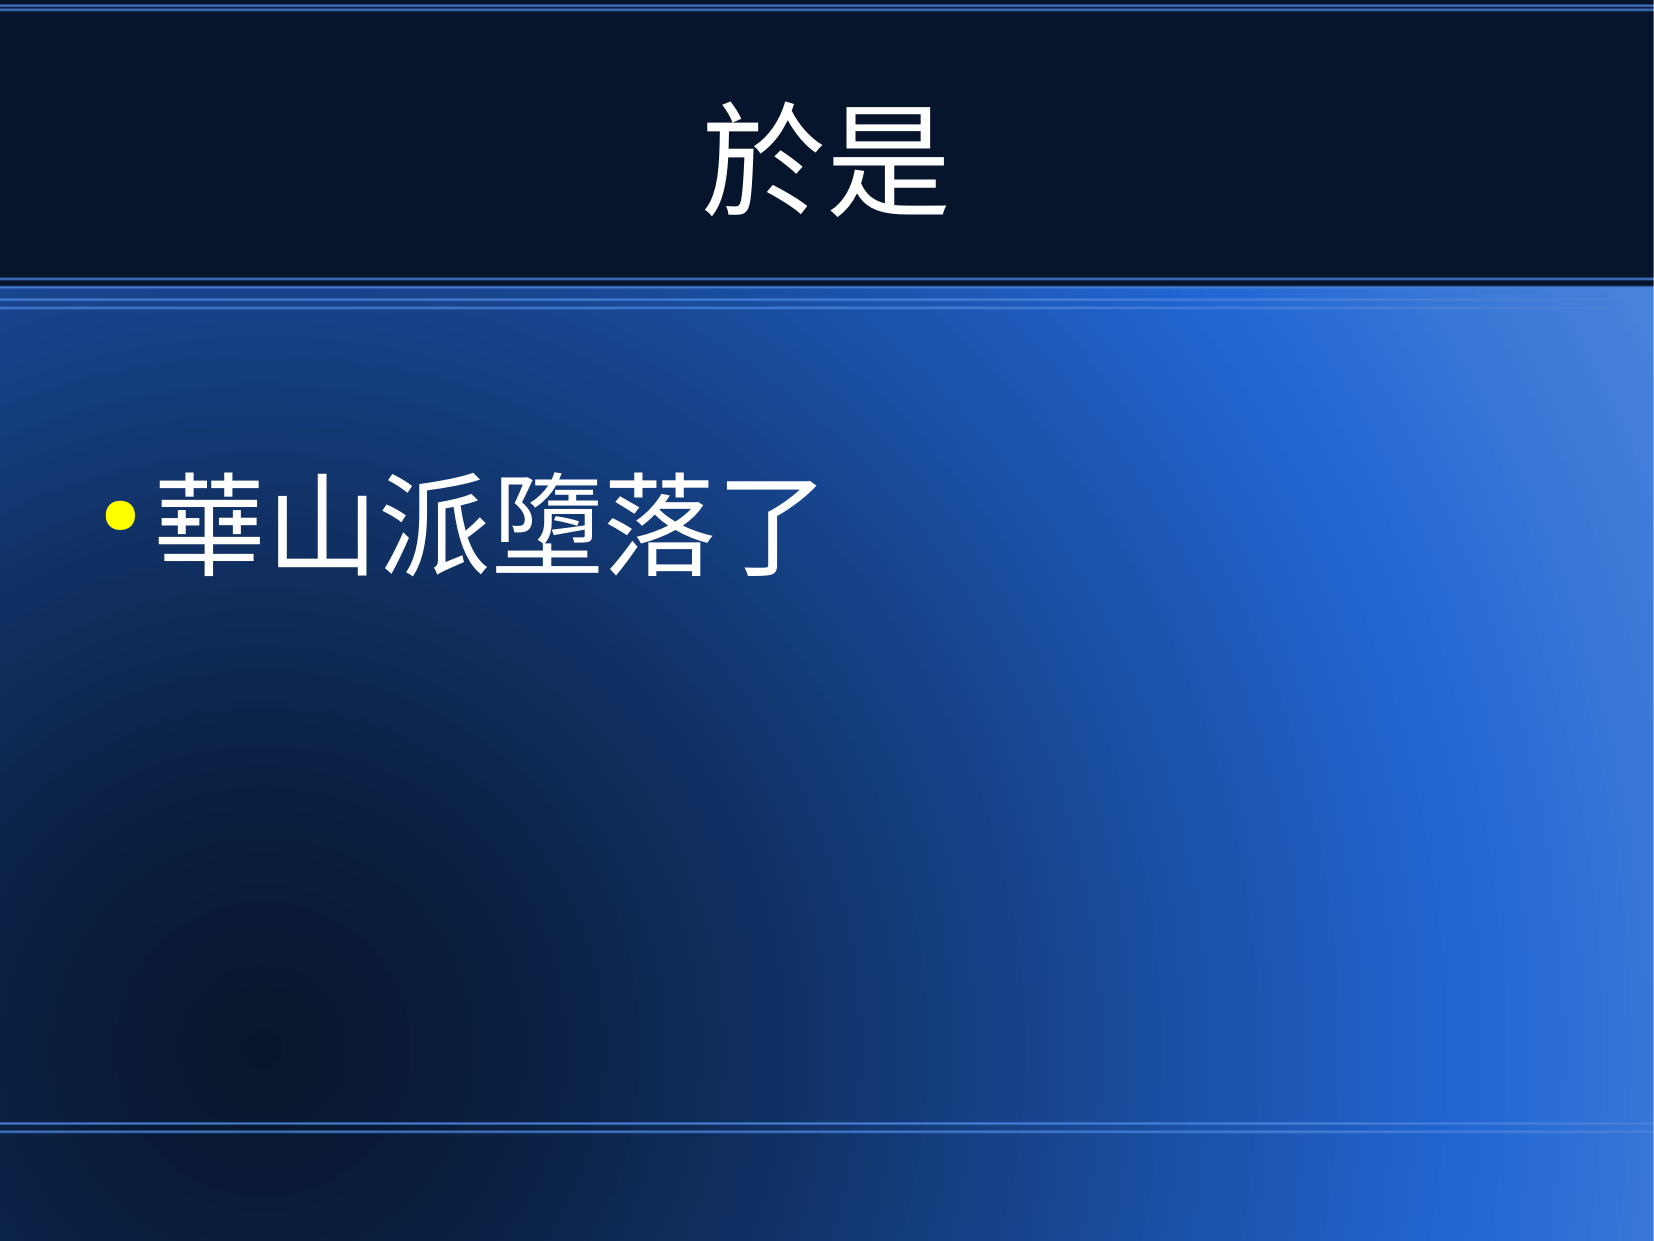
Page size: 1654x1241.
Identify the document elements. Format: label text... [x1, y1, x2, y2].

picture [0, 0, 1654, 1241]
title 於是 [82, 49, 1571, 257]
list 華山派墮落了 [82, 355, 1571, 1241]
